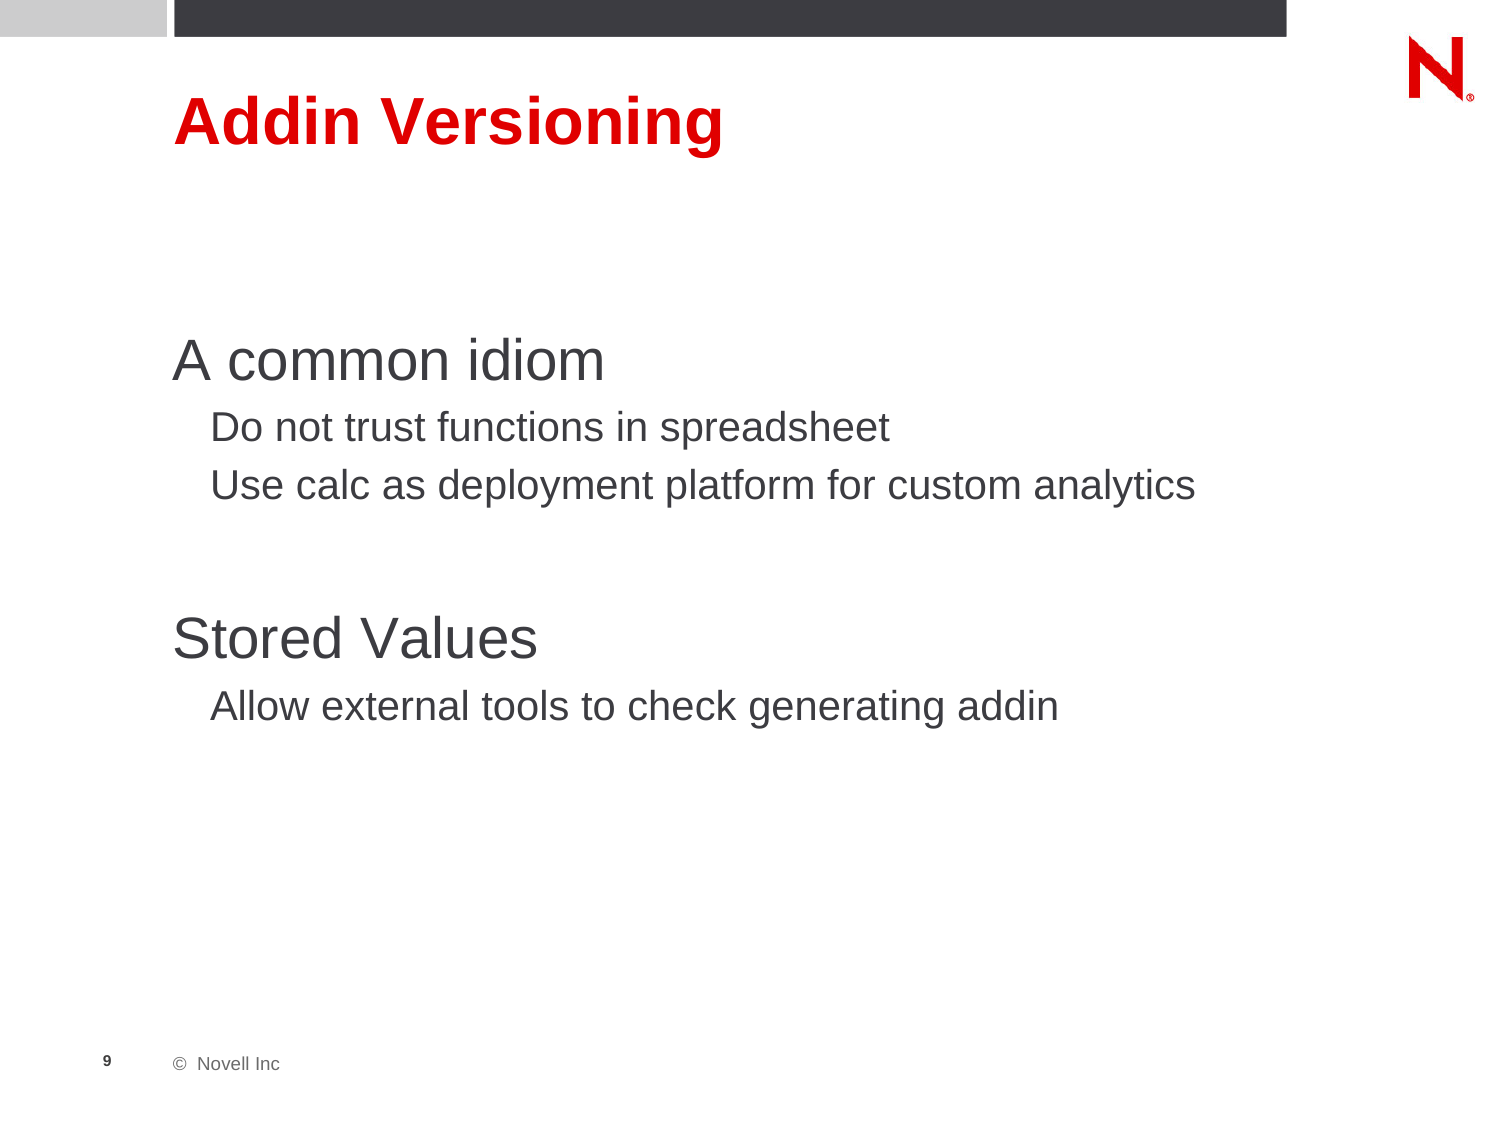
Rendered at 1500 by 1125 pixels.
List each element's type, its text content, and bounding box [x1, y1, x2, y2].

picture [1404, 32, 1477, 105]
title Addin Versioning [173, 41, 1395, 205]
list A common idiom Do not trust functions in spreadsheet Use calc as deployment platform for custom analytics Stored Values Allow external tools to check generating addin [172, 246, 1413, 977]
